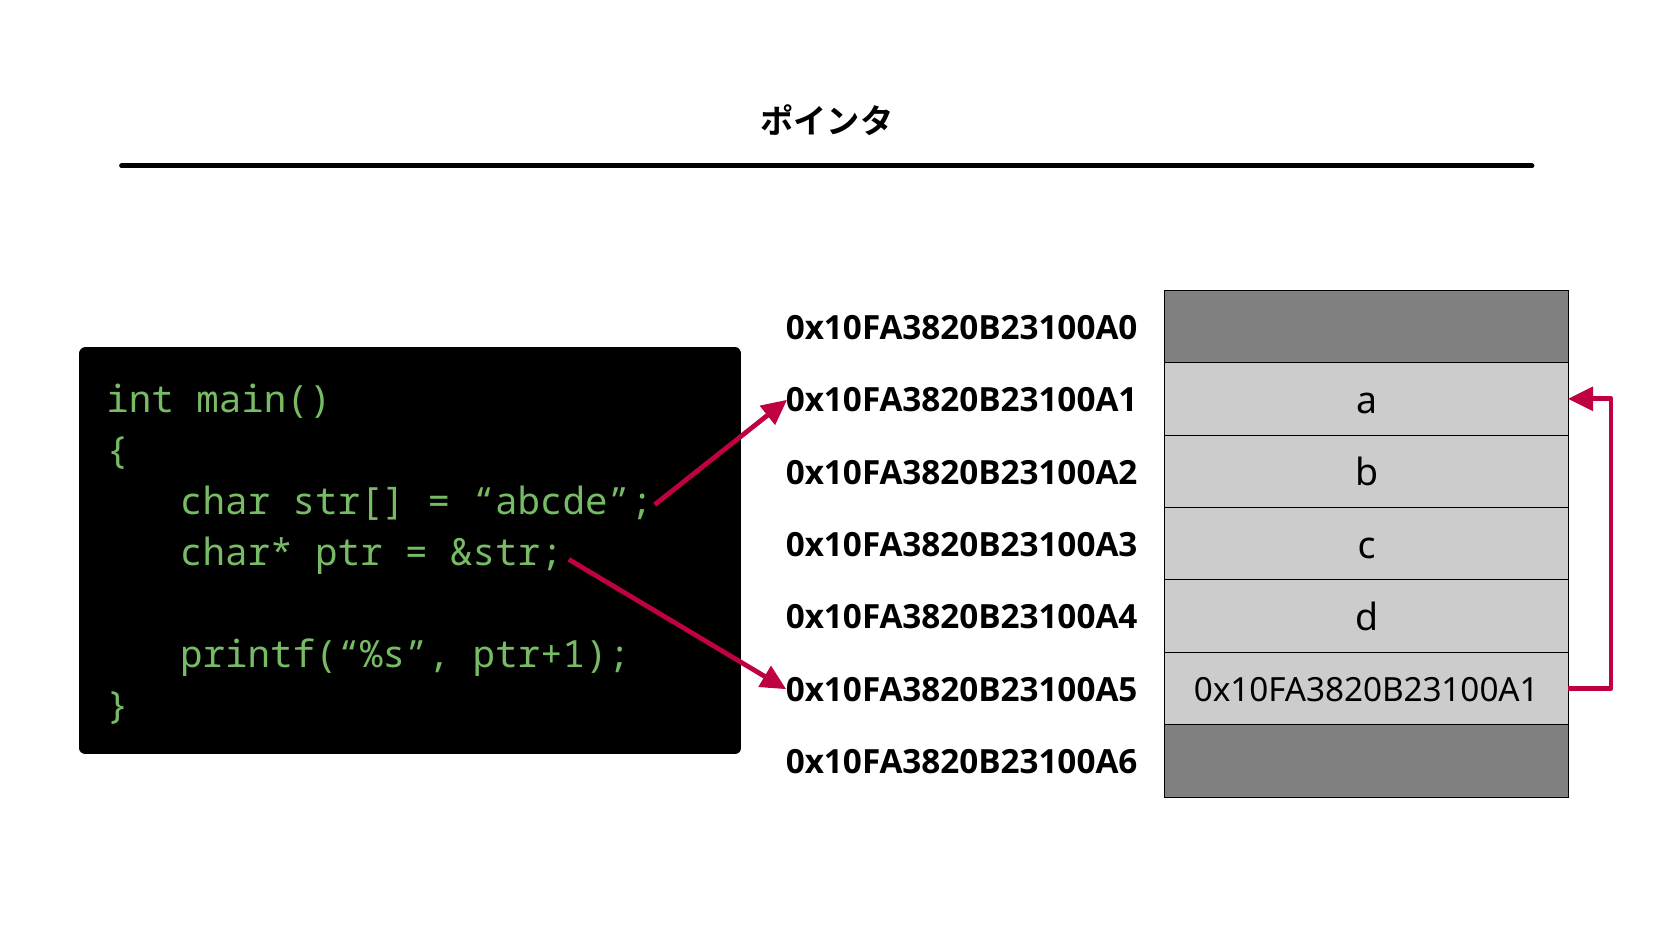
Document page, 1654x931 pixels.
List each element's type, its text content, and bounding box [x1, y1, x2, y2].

text_box int main() { char str[] = “abcde”; char* ptr = &str; printf(“%s”, ptr+1); } [85, 353, 736, 748]
text_box b [1164, 435, 1569, 508]
text_box 0x10FA3820B23100A3 [758, 512, 1165, 576]
text_box 0x10FA3820B23100A5 [758, 656, 1165, 720]
text_box 0x10FA3820B23100A1 [1164, 652, 1569, 724]
text_box [1164, 290, 1569, 362]
text_box d [1164, 579, 1569, 652]
text_box 0x10FA3820B23100A0 [758, 294, 1164, 358]
text_box ポインタ [533, 41, 1120, 153]
text_box 0x10FA3820B23100A4 [758, 584, 1165, 648]
text_box [1164, 724, 1569, 798]
text_box a [1164, 362, 1569, 435]
text_box 0x10FA3820B23100A1 [758, 367, 1164, 431]
text_box 0x10FA3820B23100A2 [758, 439, 1164, 503]
text_box 0x10FA3820B23100A6 [758, 729, 1165, 793]
text_box c [1164, 508, 1569, 579]
